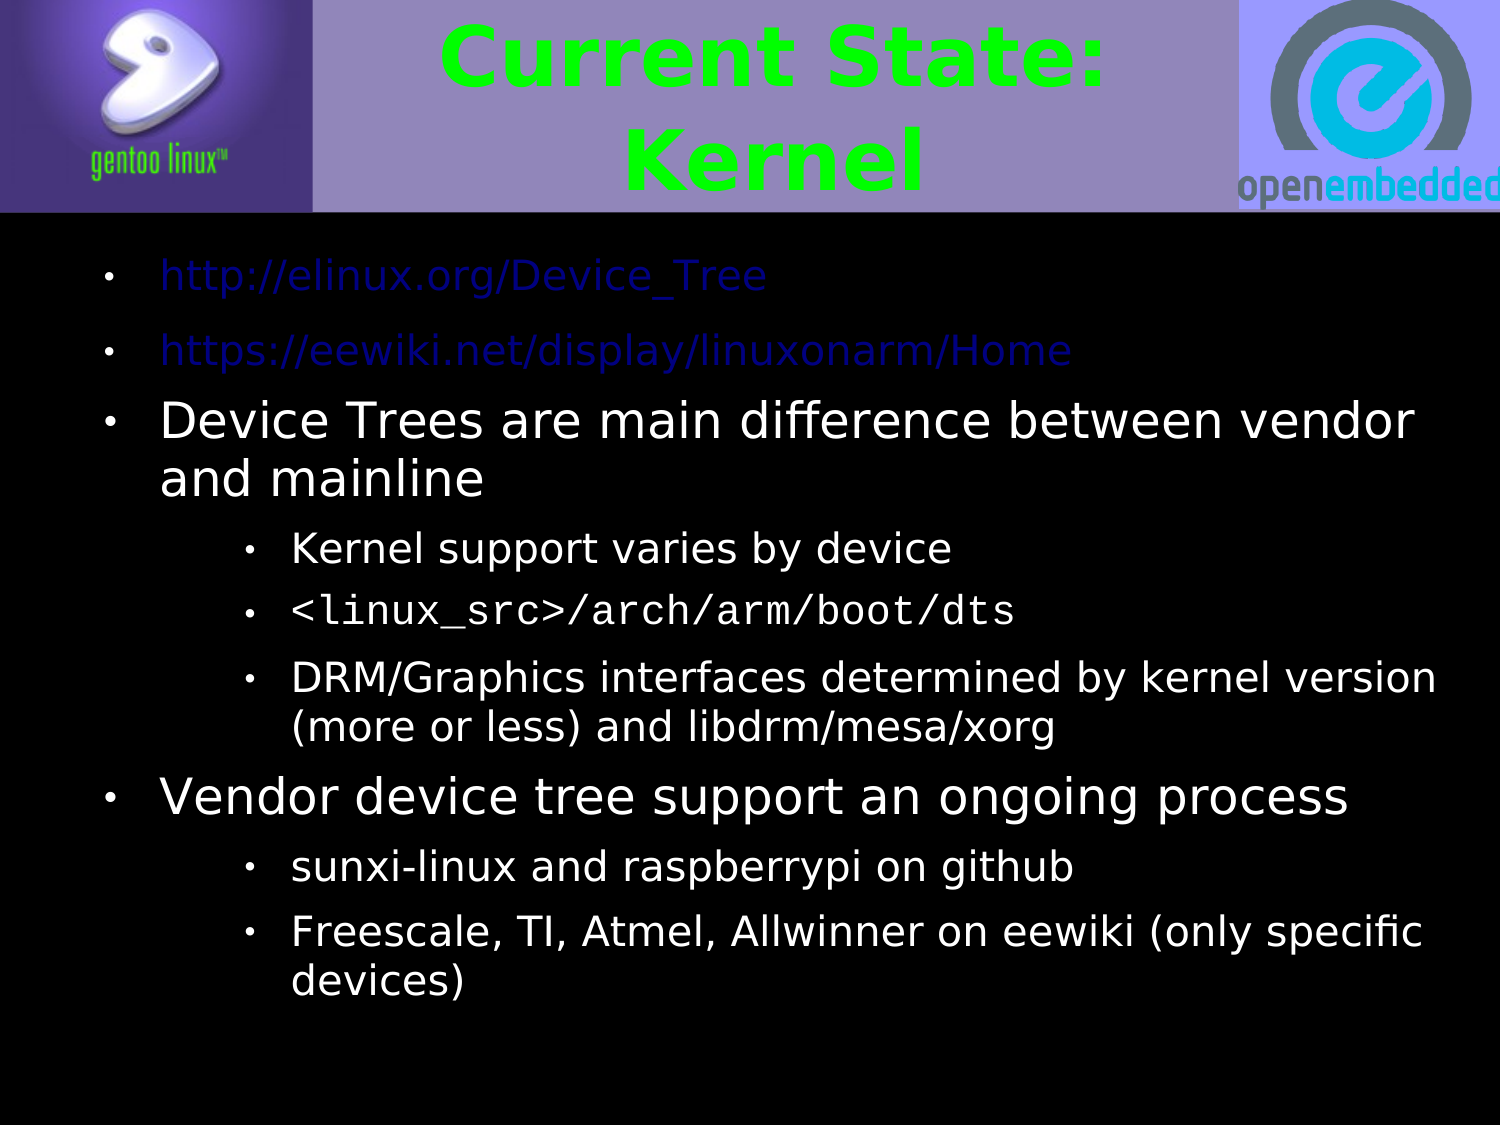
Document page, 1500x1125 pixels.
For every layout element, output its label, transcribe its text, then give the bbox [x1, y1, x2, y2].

title Current State: Kernel [319, 5, 1230, 207]
list http://elinux.org/Device_Tree https://eewiki.net/display/linuxonarm/Home Device Trees are main difference between vendor and mainline Kernel support varies by device <linux_src>/arch/arm/boot/dts DRM/Graphics interfaces determined by kernel version (more or less) and libdrm/mesa/xorg Vendor device tree support an ongoing process sunxi-linux and raspberrypi on github Freescale, TI, Atmel, Allwinner on eewiki (only specific devices) [46, 242, 1457, 1005]
picture [0, 0, 302, 184]
picture [1238, 0, 1500, 210]
